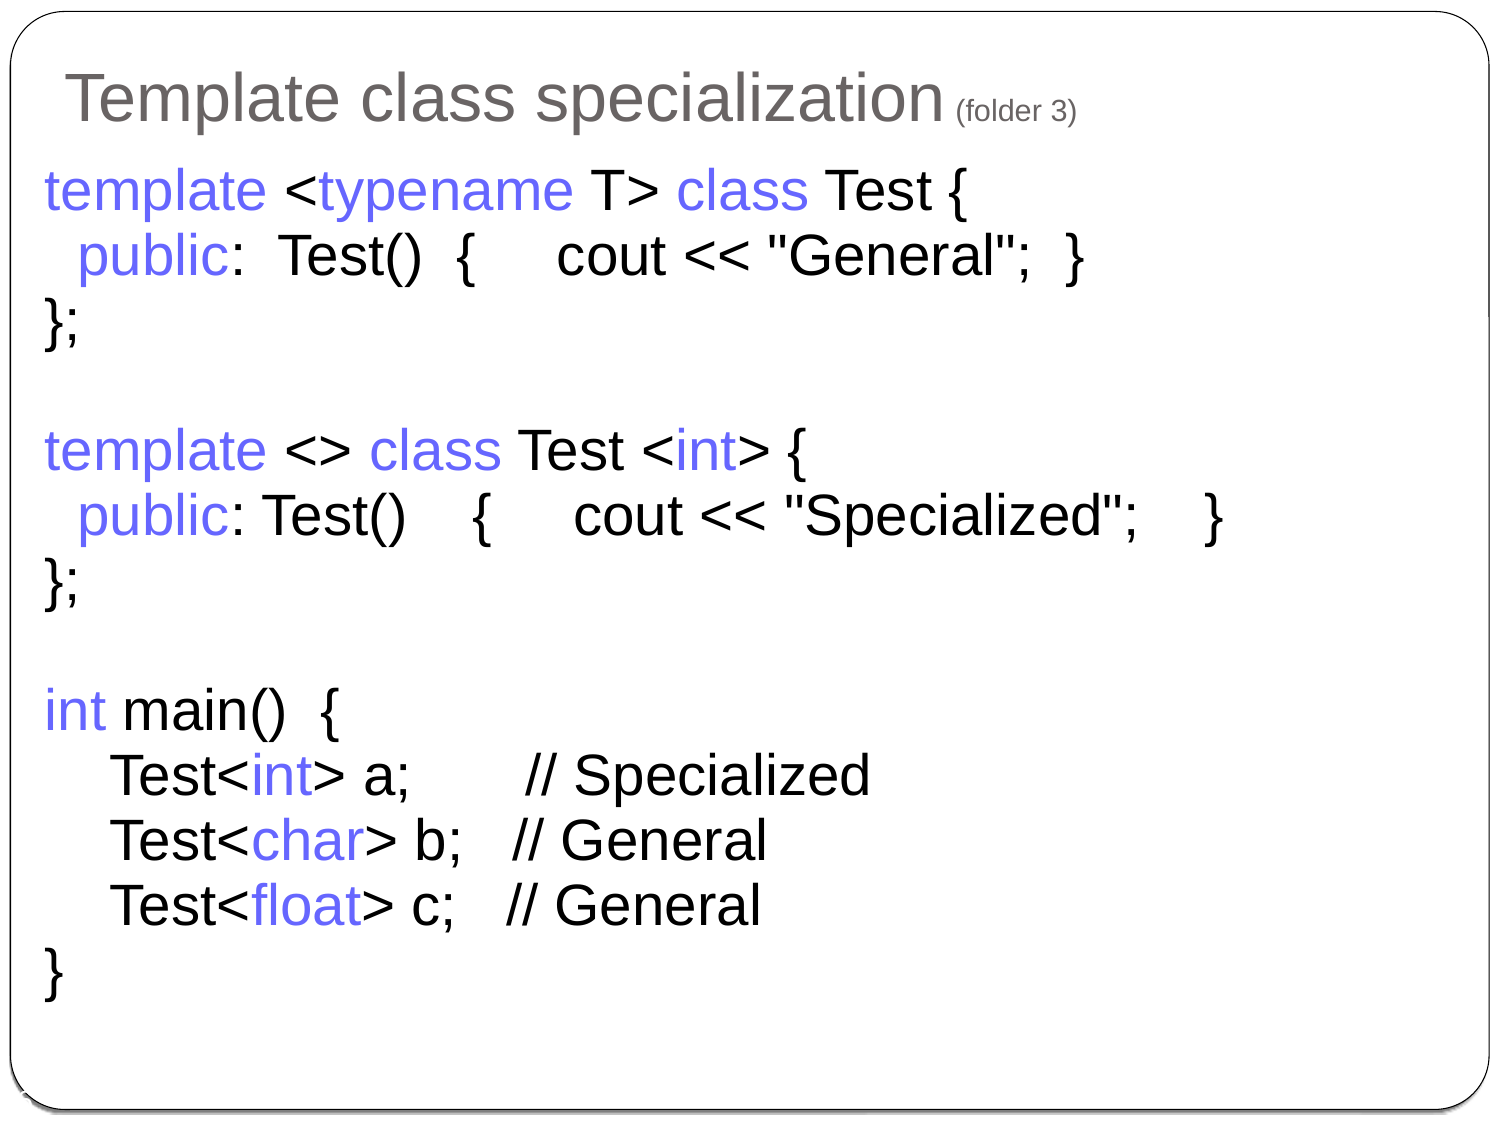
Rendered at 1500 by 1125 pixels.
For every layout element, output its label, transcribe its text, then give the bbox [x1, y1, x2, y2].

title Template class specialization (folder 3) [50, 45, 1450, 150]
slide_number <number> [0, 1074, 50, 1125]
text_box template <typename T> class Test { public: Test() { cout << "General"; } }; template <> class Test <int> { public: Test() { cout << "Specialized"; } }; int main() { Test<int> a; // Specialized Test<char> b; // General Test<float> c; // General } [30, 149, 1426, 1076]
